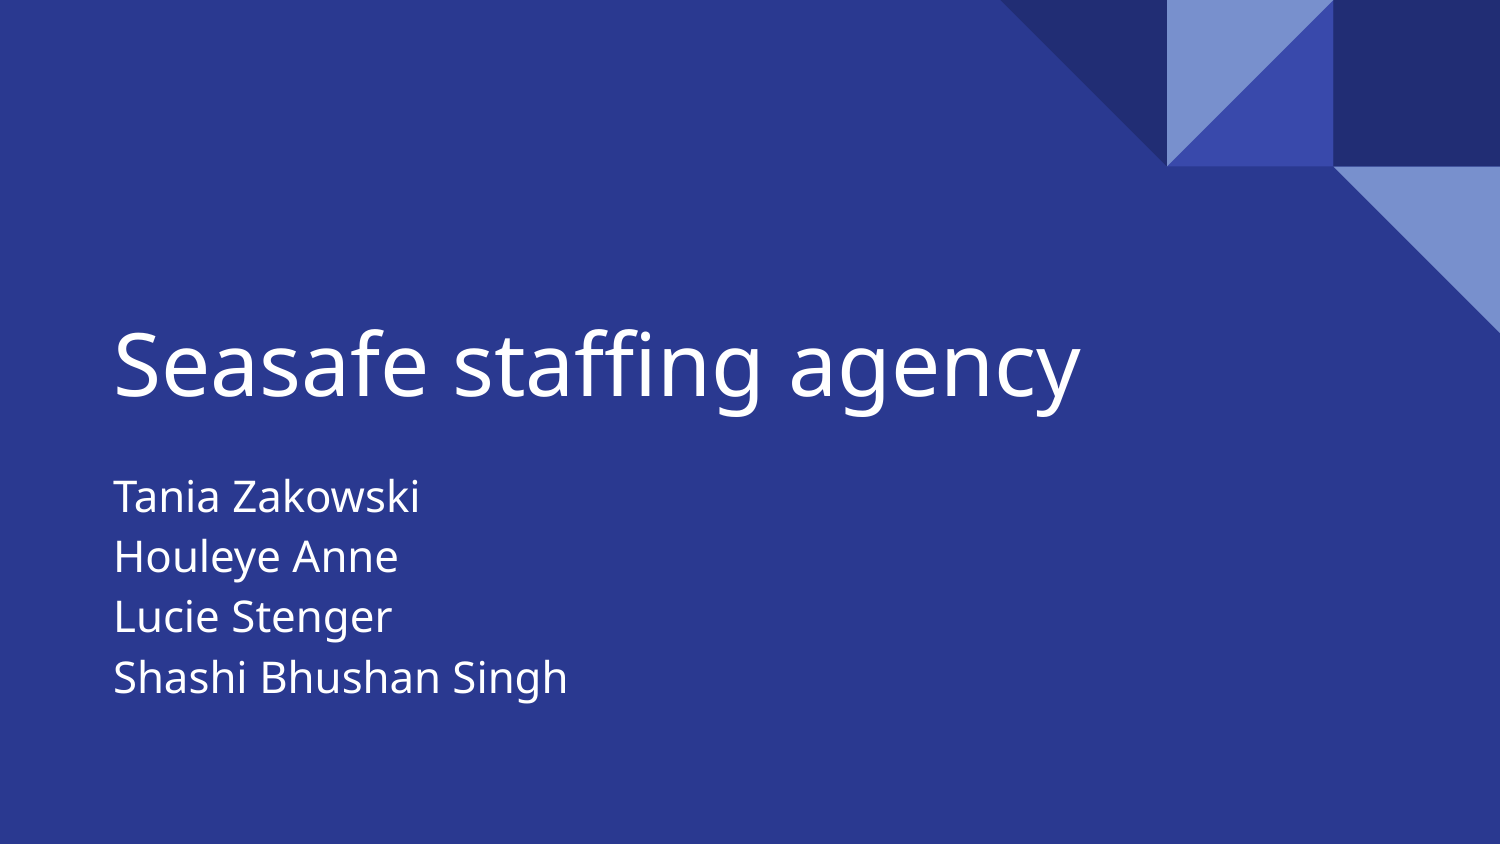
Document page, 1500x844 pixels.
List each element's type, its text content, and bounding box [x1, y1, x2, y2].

subtitle Tania Zakowski Houleye Anne Lucie Stenger Shashi Bhushan Singh [98, 445, 1447, 720]
title Seasafe staffing agency [98, 291, 1447, 429]
